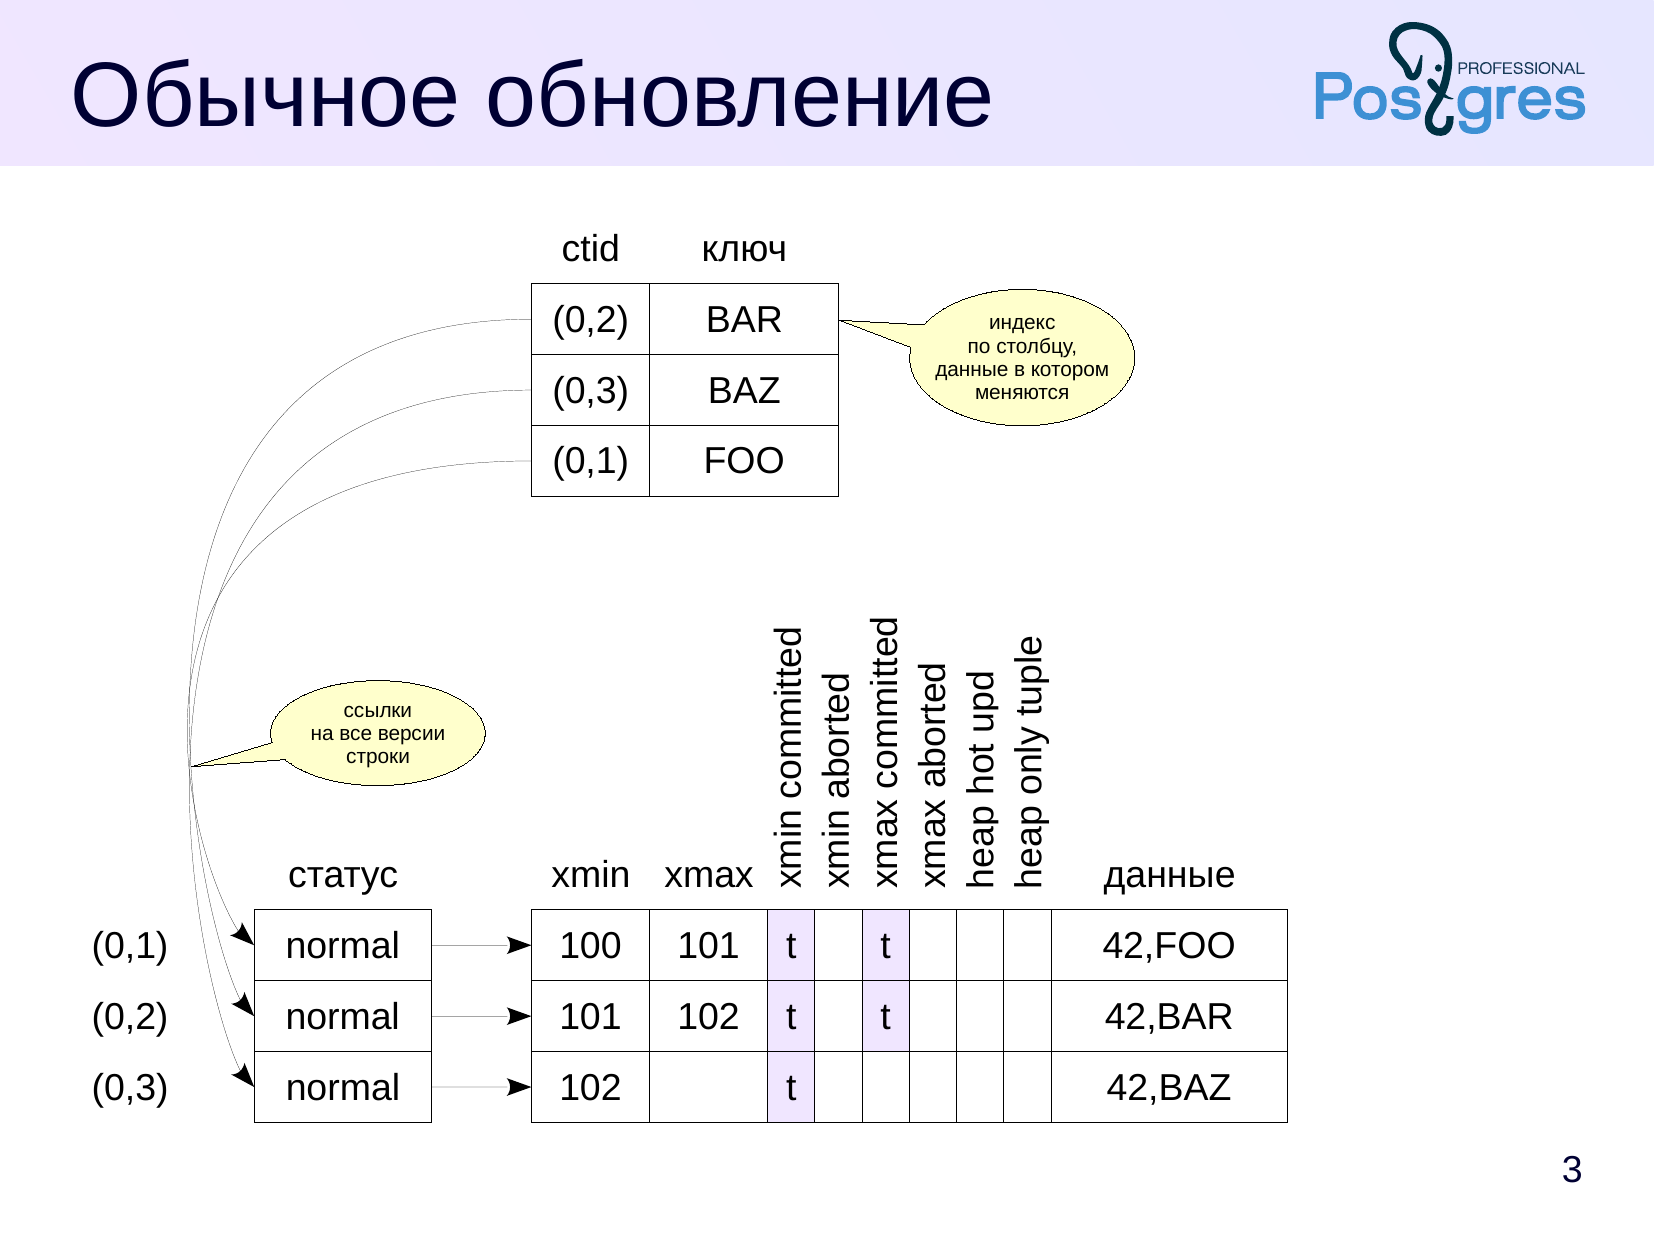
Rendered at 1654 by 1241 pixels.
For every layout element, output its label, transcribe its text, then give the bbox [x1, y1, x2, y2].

text_box (0,2) [531, 283, 649, 354]
text_box (0,3) [71, 1051, 190, 1123]
text_box xmin [531, 838, 650, 909]
text_box ссылки на все версии строки [191, 680, 486, 786]
text_box 102 [531, 1051, 649, 1123]
text_box FOO [649, 425, 839, 497]
text_box данные [1051, 838, 1288, 909]
text_box 42,BAR [1052, 980, 1288, 1051]
text_box xmax committed [855, 590, 902, 904]
text_box ключ [649, 212, 839, 283]
text_box xmax [650, 838, 769, 910]
text_box статус [254, 838, 432, 909]
text_box t [863, 980, 909, 1051]
text_box (0,1) [71, 909, 190, 980]
text_box BAR [649, 283, 839, 354]
text_box [649, 1051, 768, 1123]
text_box [814, 909, 1052, 1123]
text_box 102 [649, 981, 768, 1051]
text_box t [768, 909, 814, 980]
text_box heap hot upd [951, 590, 998, 904]
text_box normal [254, 1051, 432, 1123]
text_box 101 [649, 909, 768, 981]
text_box normal [254, 909, 432, 980]
text_box 101 [531, 980, 649, 1051]
text_box ctid [531, 212, 649, 283]
text_box 42,BAZ [1052, 1051, 1288, 1123]
text_box (0,3) [531, 354, 649, 425]
text_box (0,2) [71, 980, 190, 1051]
text_box 42,FOO [1052, 909, 1288, 980]
title Обычное обновление [70, 43, 1241, 147]
text_box (0,1) [531, 425, 649, 497]
text_box t [768, 1051, 814, 1123]
text_box t [863, 909, 909, 980]
text_box 100 [531, 909, 649, 980]
text_box BAZ [649, 354, 839, 425]
text_box t [768, 980, 814, 1051]
text_box xmax aborted [902, 590, 951, 904]
text_box normal [254, 980, 432, 1051]
text_box индекс по столбцу, данные в котором меняются [839, 289, 1135, 426]
text_box xmin committed [762, 590, 811, 904]
text_box heap only tuple [998, 590, 1059, 904]
text_box xmin aborted [811, 590, 855, 904]
